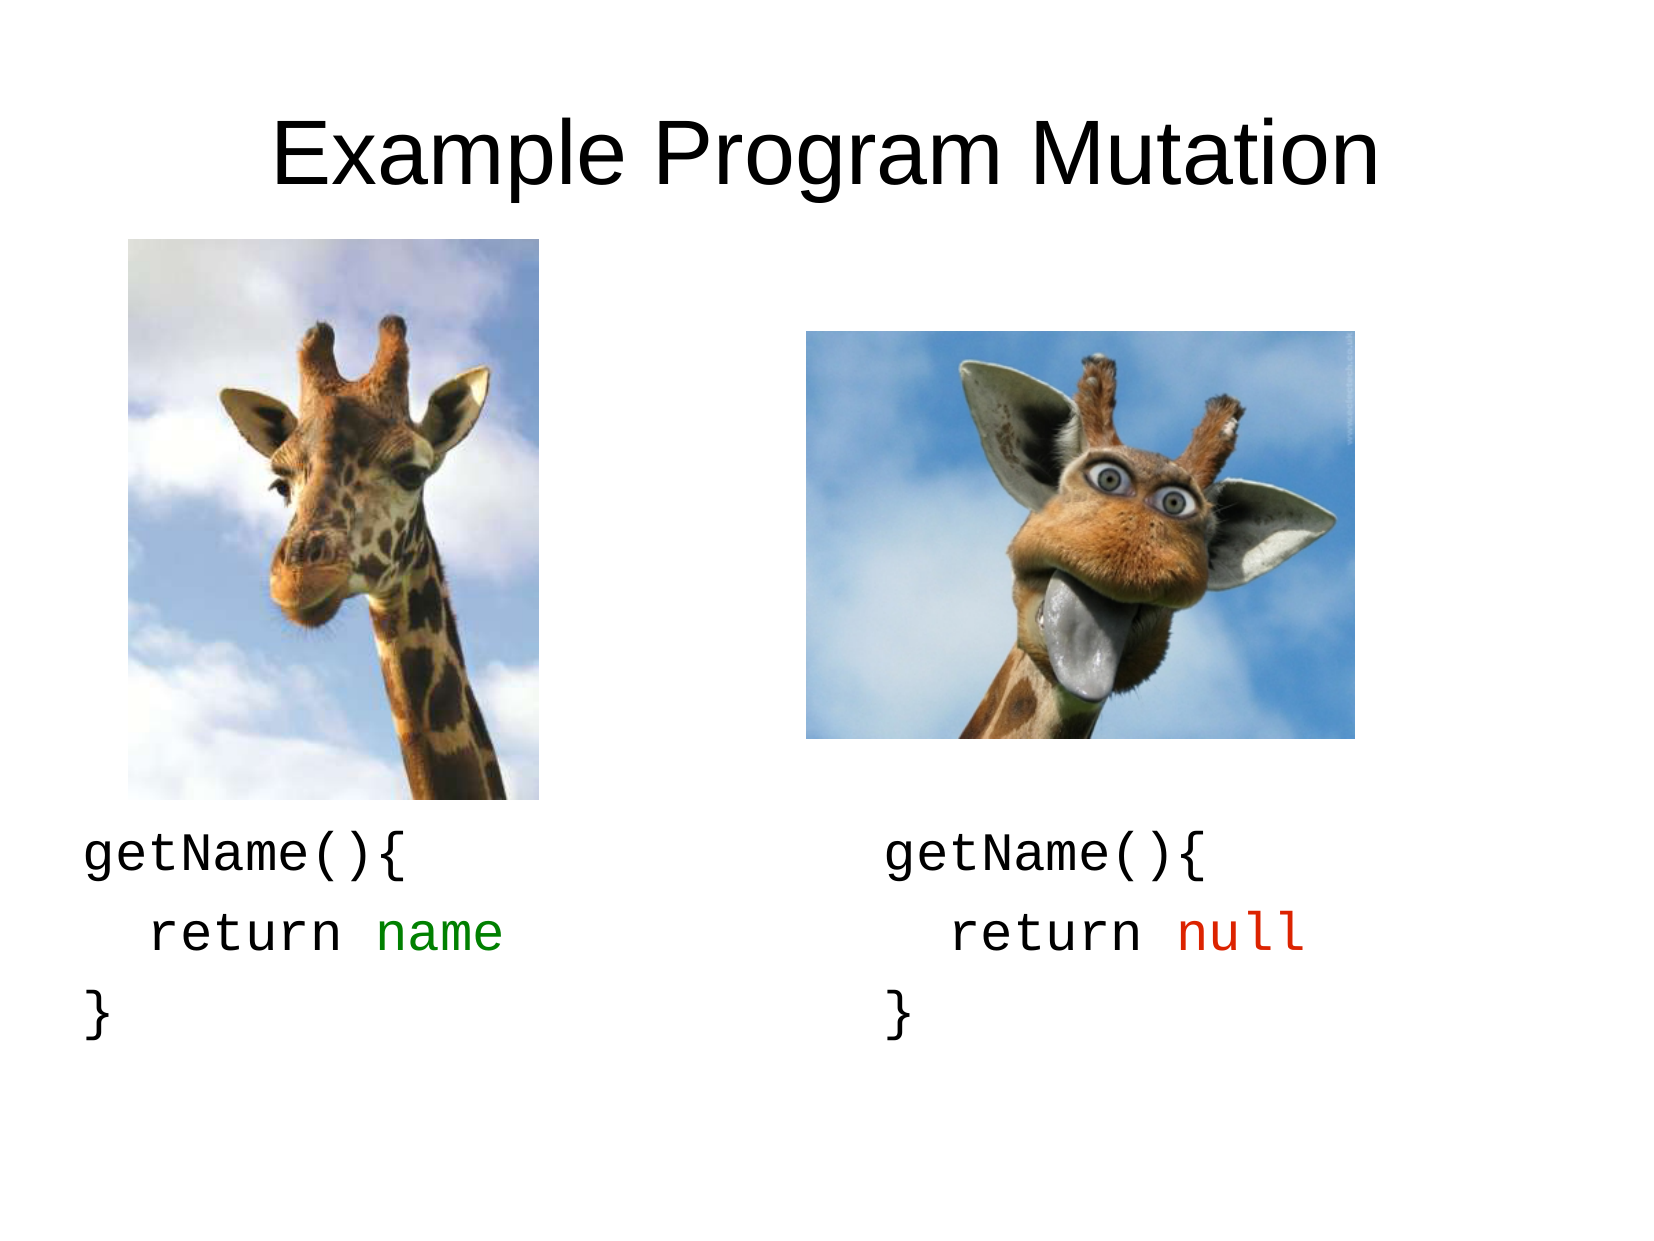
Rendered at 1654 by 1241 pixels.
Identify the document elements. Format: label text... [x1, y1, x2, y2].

picture [806, 331, 1355, 739]
list getName(){ return name } [82, 825, 706, 1141]
list getName(){ return null } [883, 825, 1559, 1126]
title Example Program Mutation [82, 49, 1571, 257]
picture [128, 239, 539, 800]
